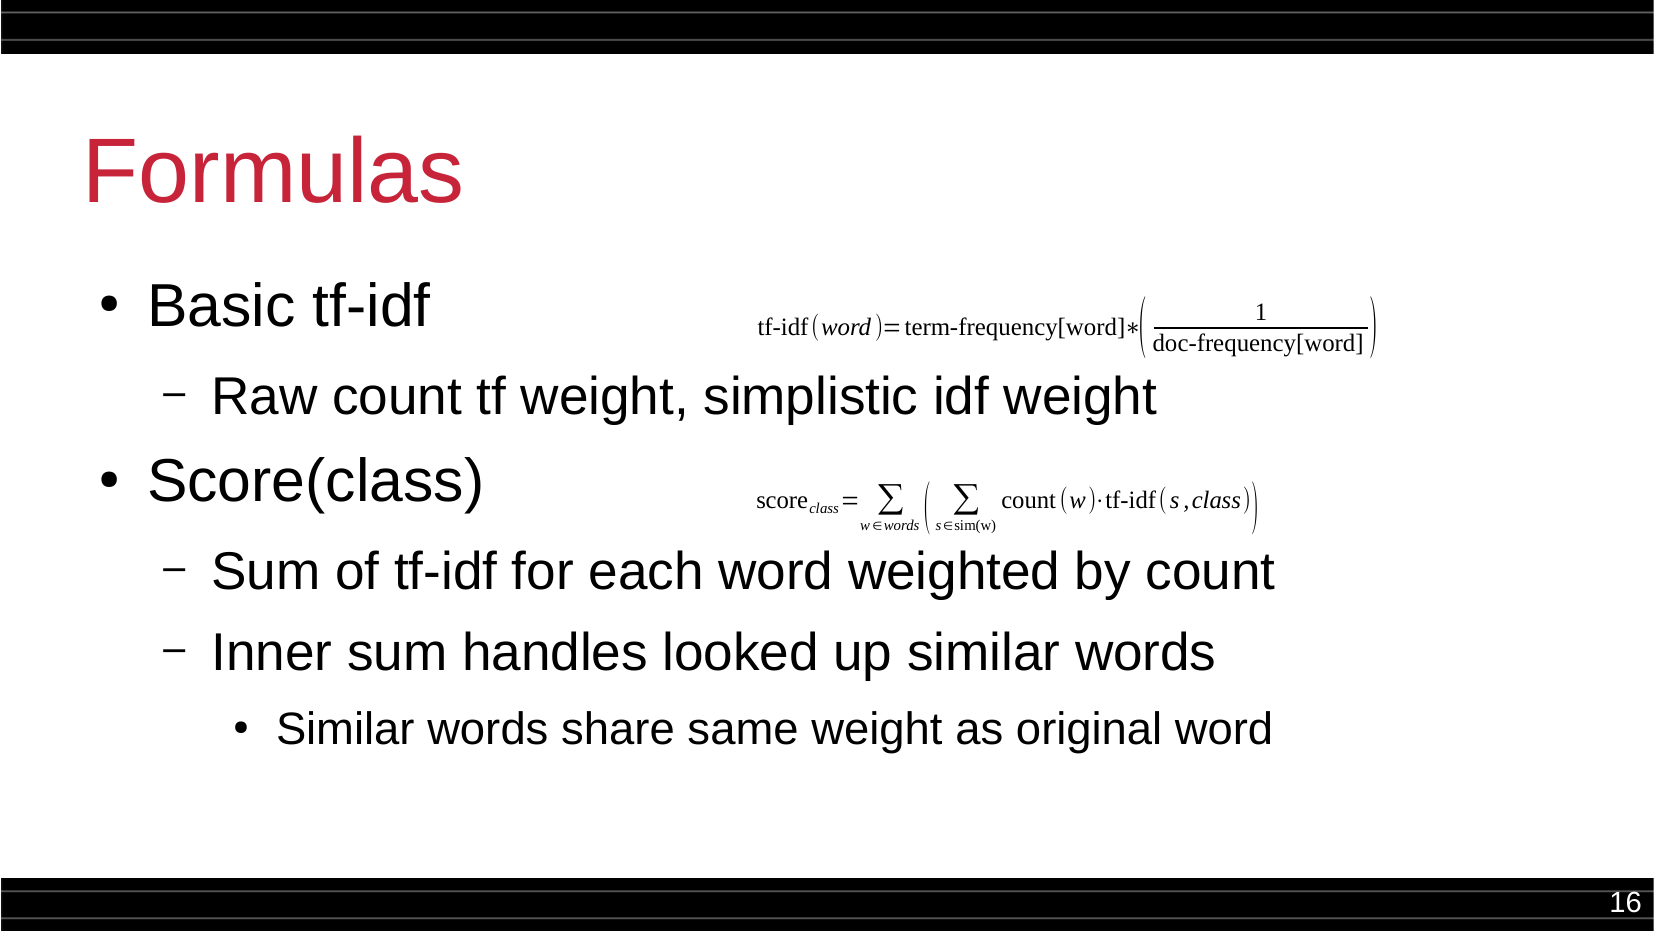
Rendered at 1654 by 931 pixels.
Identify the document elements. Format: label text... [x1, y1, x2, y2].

title Formulas [82, 92, 1571, 249]
picture [1, 878, 1654, 931]
chart [750, 294, 1388, 361]
list Basic tf-idf Raw count tf weight, simplistic idf weight Score(class) Sum of tf-idf for each word weighted by count Inner sum handles looked up similar words Similar words share same weight as original word [82, 271, 1571, 758]
picture [1, 0, 1654, 54]
chart [750, 480, 1268, 536]
